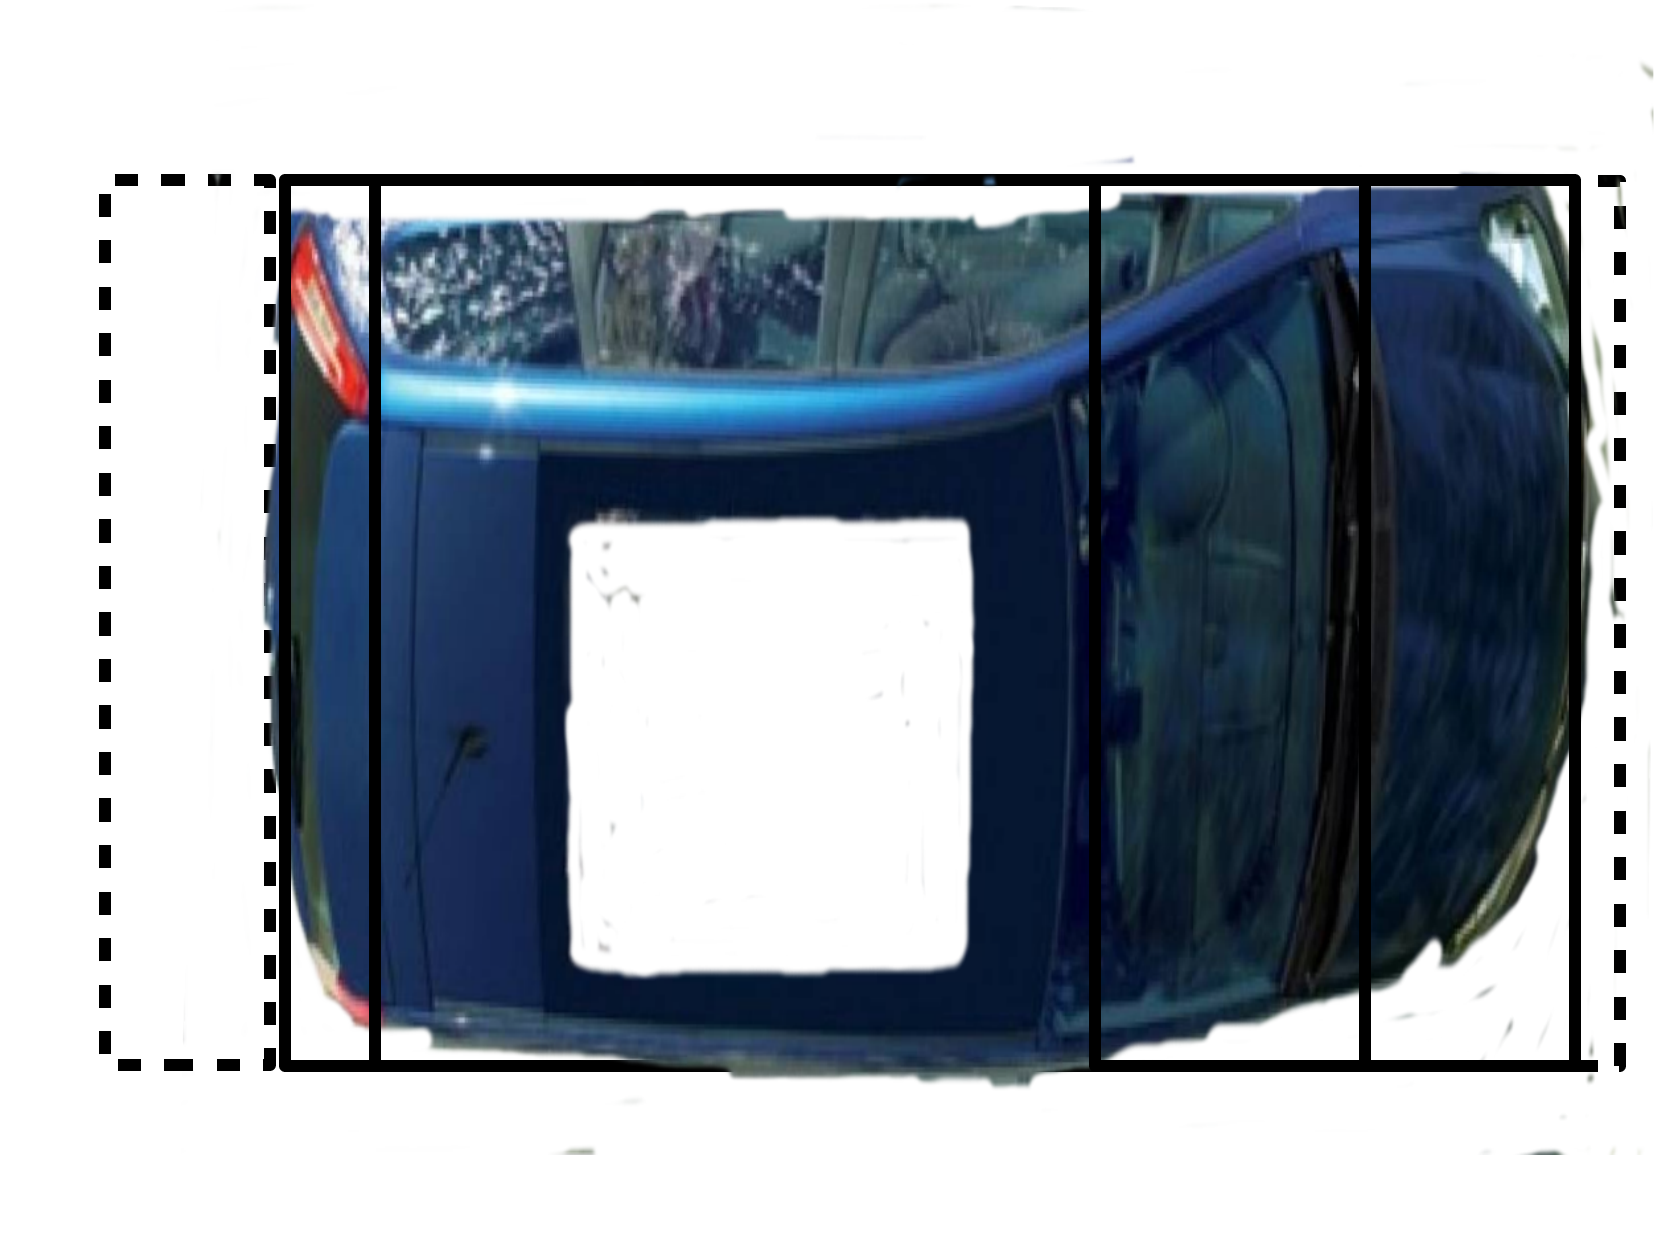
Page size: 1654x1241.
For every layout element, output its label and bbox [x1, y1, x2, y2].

picture [180, 0, 1654, 1156]
